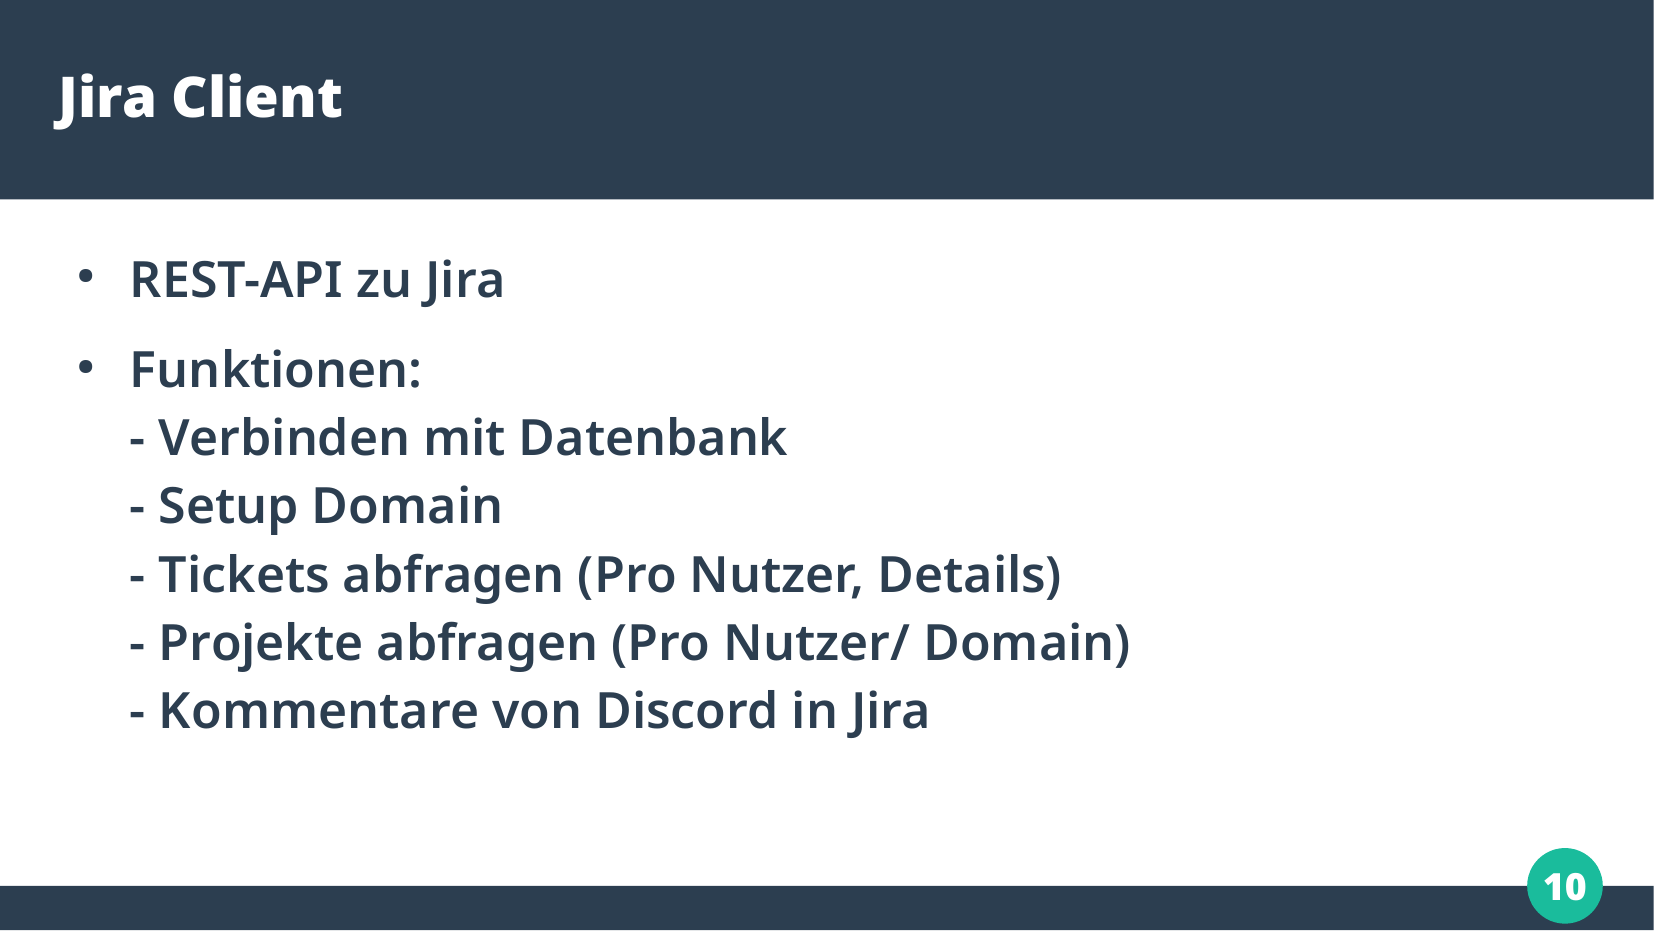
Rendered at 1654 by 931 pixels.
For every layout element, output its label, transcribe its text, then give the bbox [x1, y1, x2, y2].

list REST-API zu Jira Funktionen: - Verbinden mit Datenbank - Setup Domain - Tickets abfragen (Pro Nutzer, Details) - Projekte abfragen (Pro Nutzer/ Domain) - Kommentare von Discord in Jira [59, 243, 1595, 864]
title Jira Client [59, 37, 1595, 155]
